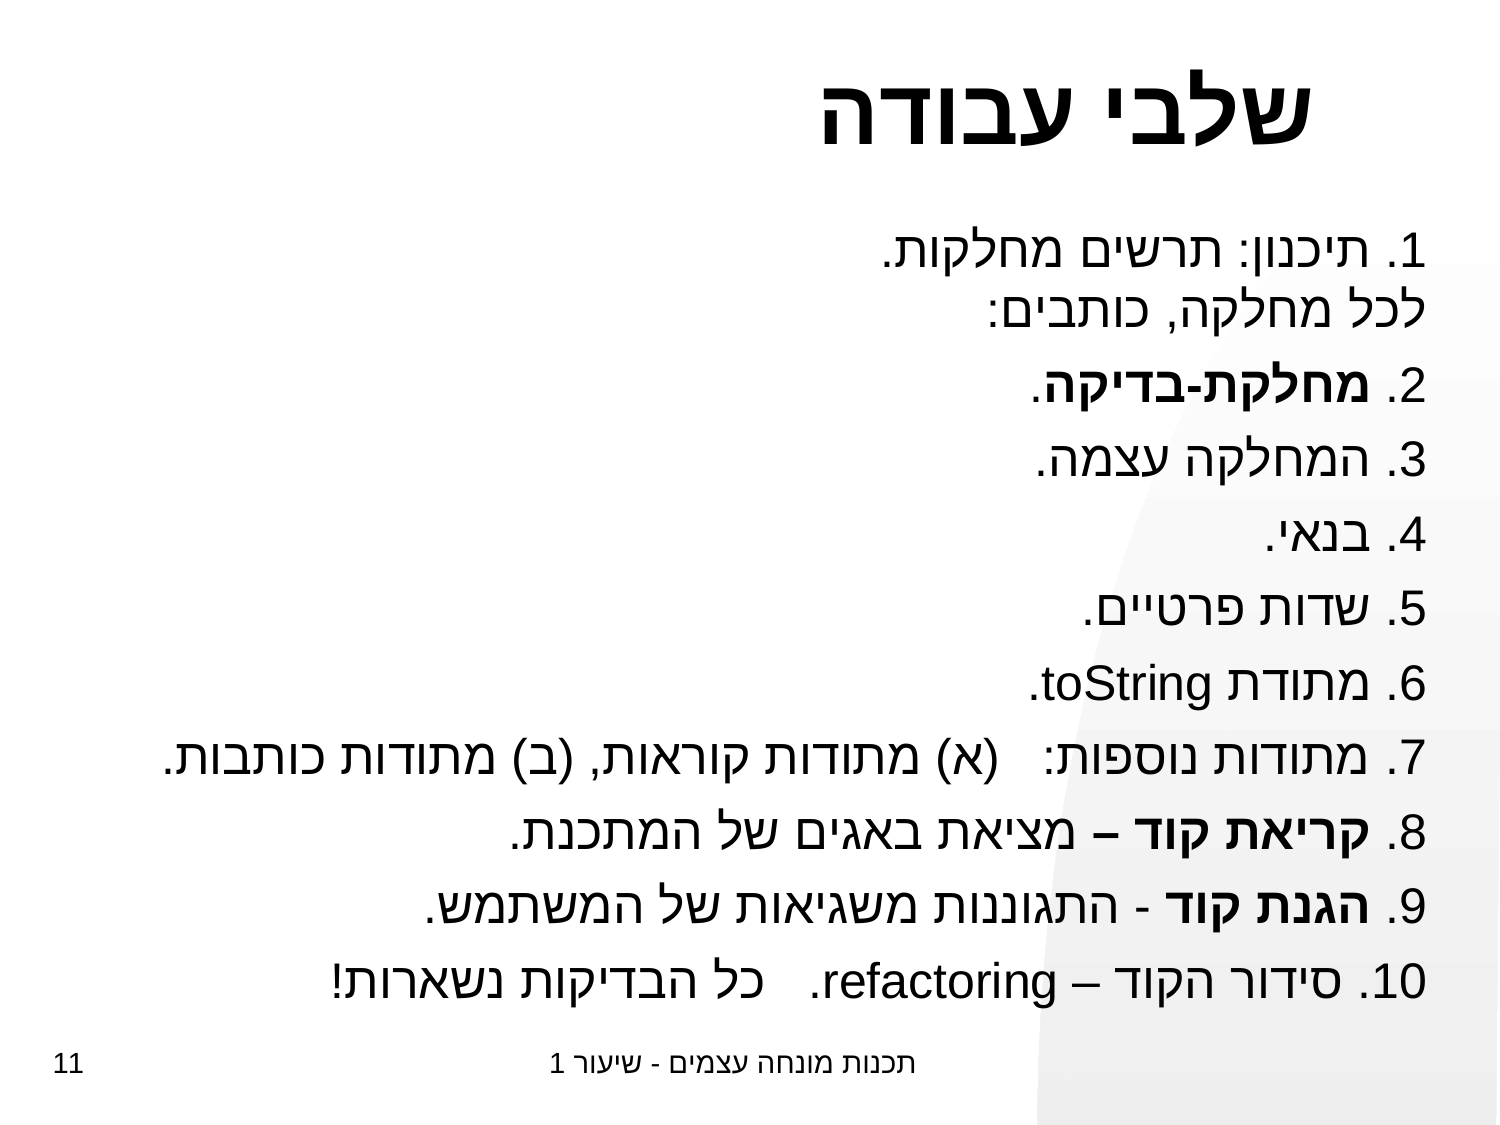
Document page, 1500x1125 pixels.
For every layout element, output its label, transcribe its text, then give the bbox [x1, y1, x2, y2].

text_box שלבי עבודה [29, 15, 1330, 228]
text_box תכנות מונחה עצמים - שיעור 1 [500, 1025, 975, 1100]
text_box <number> [37, 1025, 350, 1100]
text_box 1. תיכנון: תרשים מחלקות. לכל מחלקה, כותבים: 2. מחלקת-בדיקה. 3. המחלקה עצמה. 4. בנאי. 5. שדות פרטיים. 6. מתודת toString. 7. מתודות נוספות: (א) מתודות קוראות, (ב) מתודות כותבות. 8. קריאת קוד – מציאת באגים של המתכנת. 9. הגנת קוד - התגוננות משגיאות של המשתמש. 10. סידור הקוד – refactoring. כל הבדיקות נשארות! [104, 209, 1443, 943]
